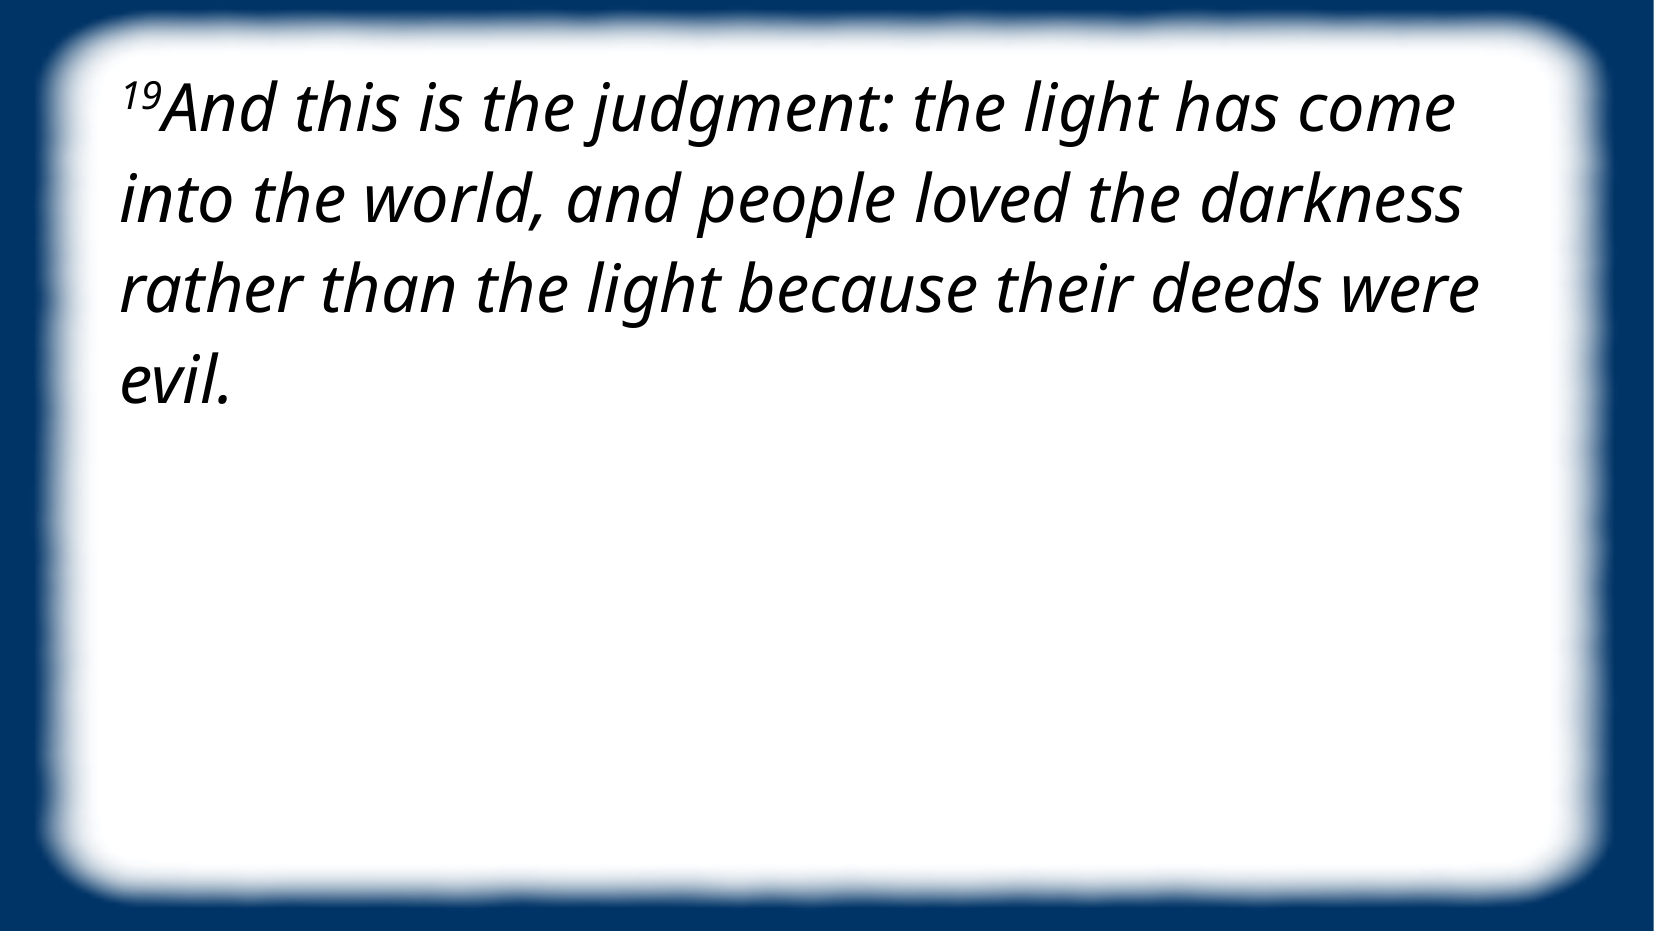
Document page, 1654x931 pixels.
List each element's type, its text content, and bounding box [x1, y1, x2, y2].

text_box 19And this is the judgment: the light has come into the world, and people loved the darkness rather than the light because their deeds were evil. [105, 52, 1531, 423]
picture [0, 0, 1654, 931]
